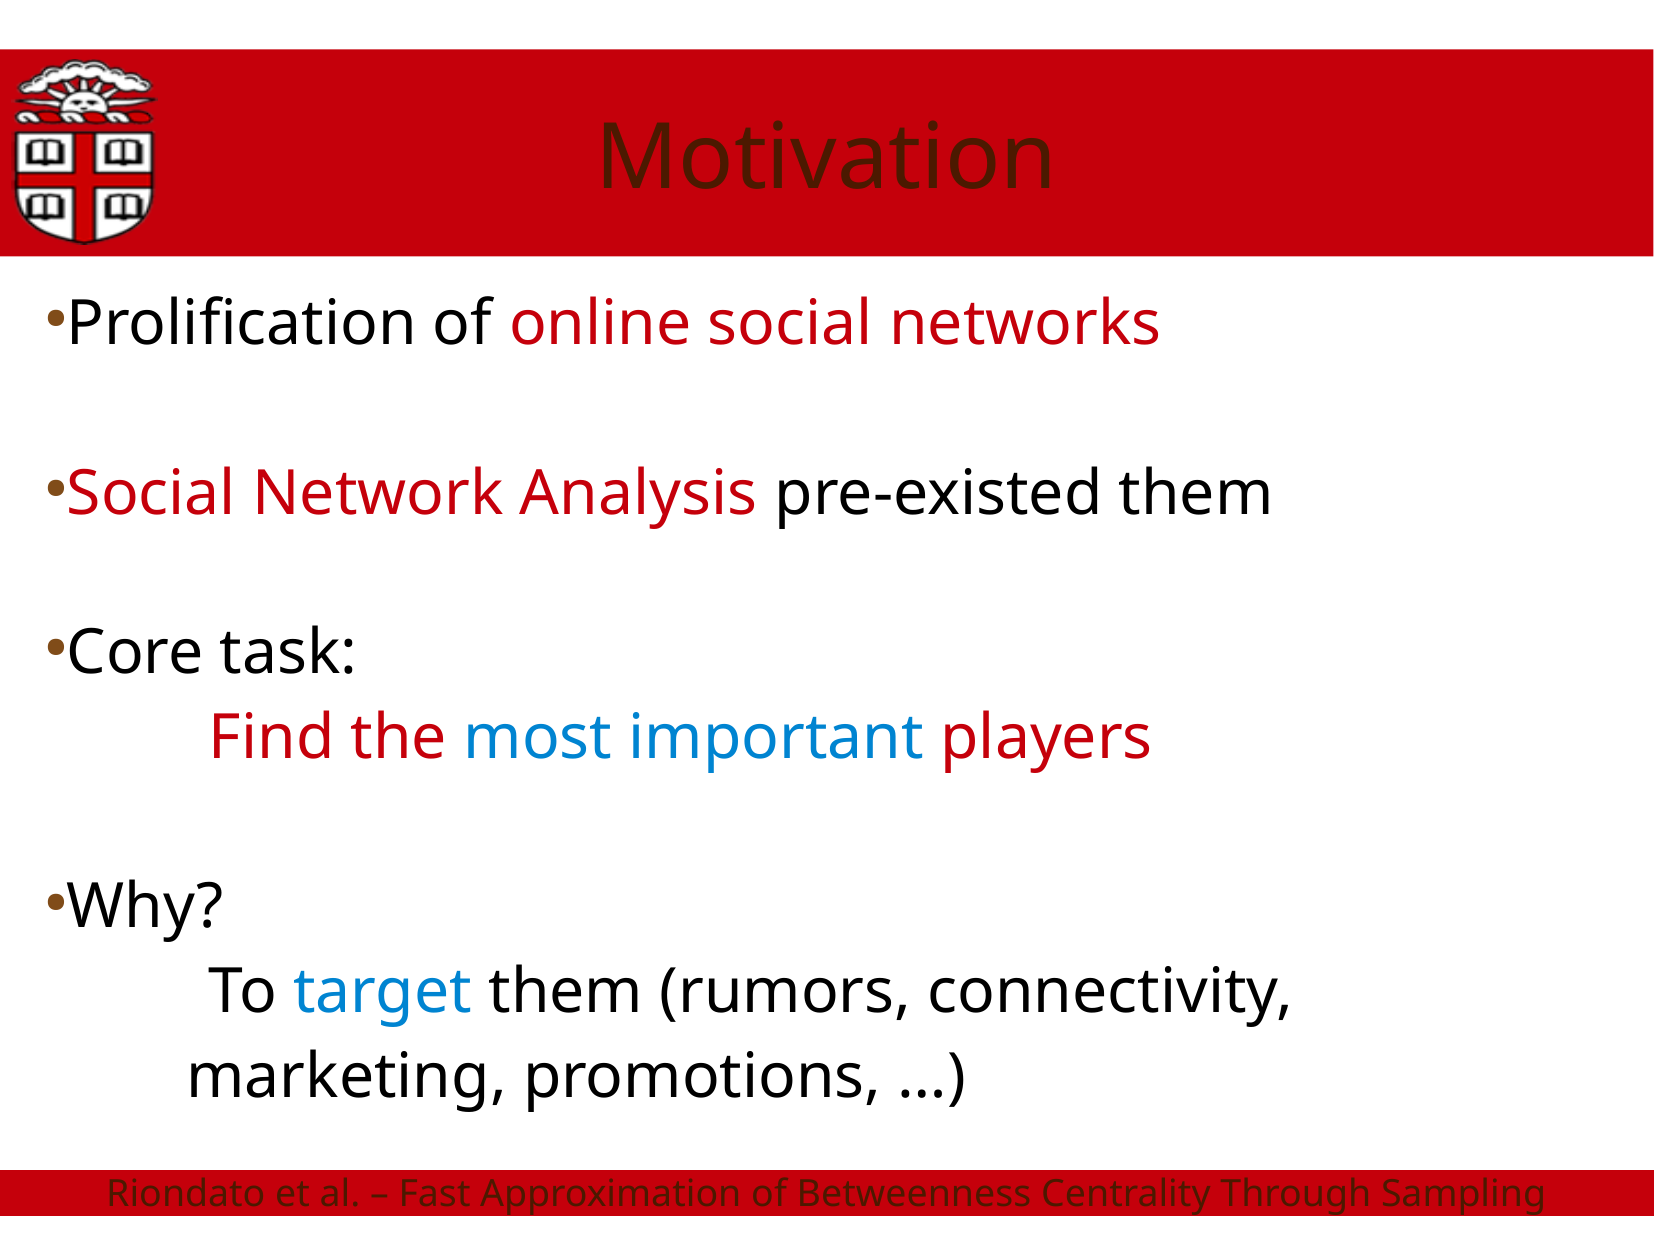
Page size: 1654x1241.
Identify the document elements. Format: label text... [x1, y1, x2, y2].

text_box Prolification of online social networks Social Network Analysis pre-existed them Core task: Find the most important players Why? To target them (rumors, connectivity, marketing, promotions, …) [30, 270, 1621, 1170]
title Motivation [0, 49, 1654, 257]
picture [11, 59, 158, 245]
text_box Riondato et al. – Fast Approximation of Betweenness Centrality Through Sampling [0, 1170, 1654, 1216]
